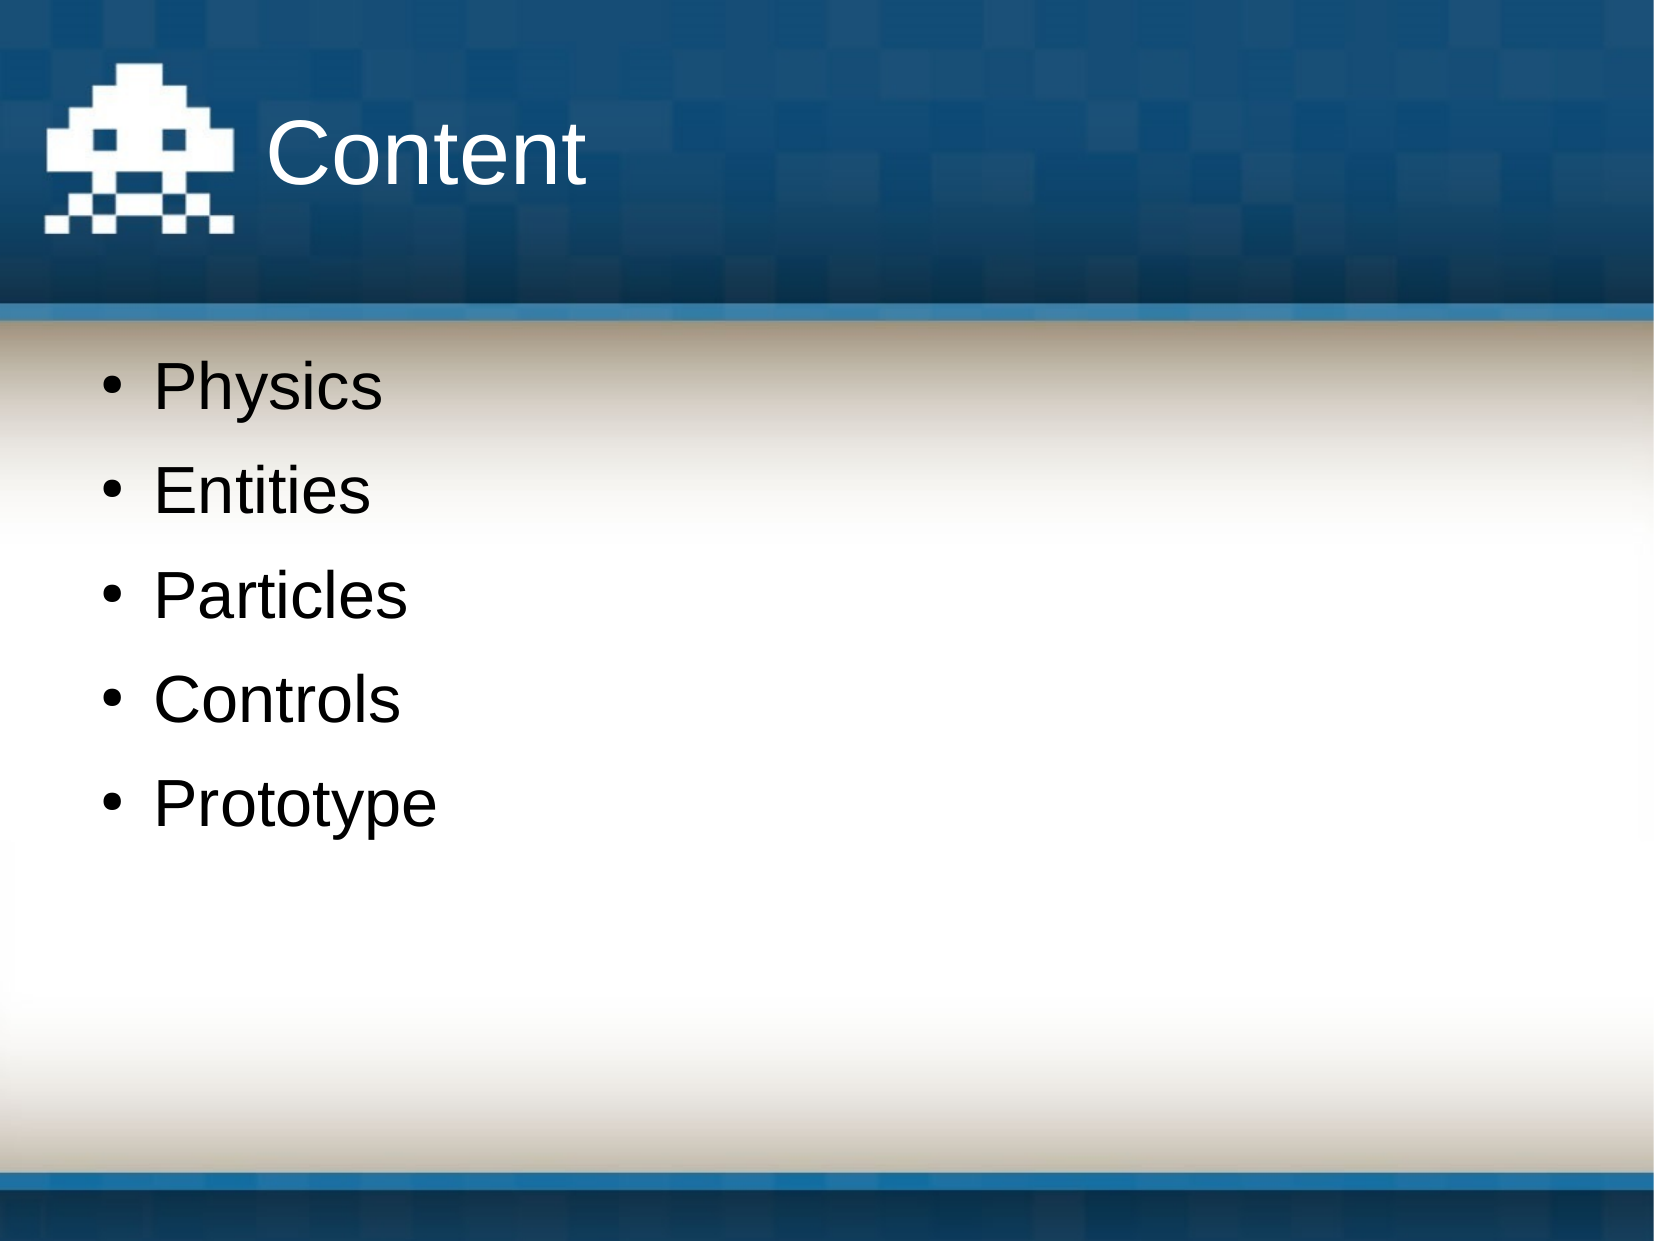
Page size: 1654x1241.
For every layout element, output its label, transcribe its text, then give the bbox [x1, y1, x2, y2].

list Physics Entities Particles Controls Prototype [82, 349, 1571, 1069]
title Content [265, 49, 1571, 257]
picture [0, 0, 1654, 1241]
